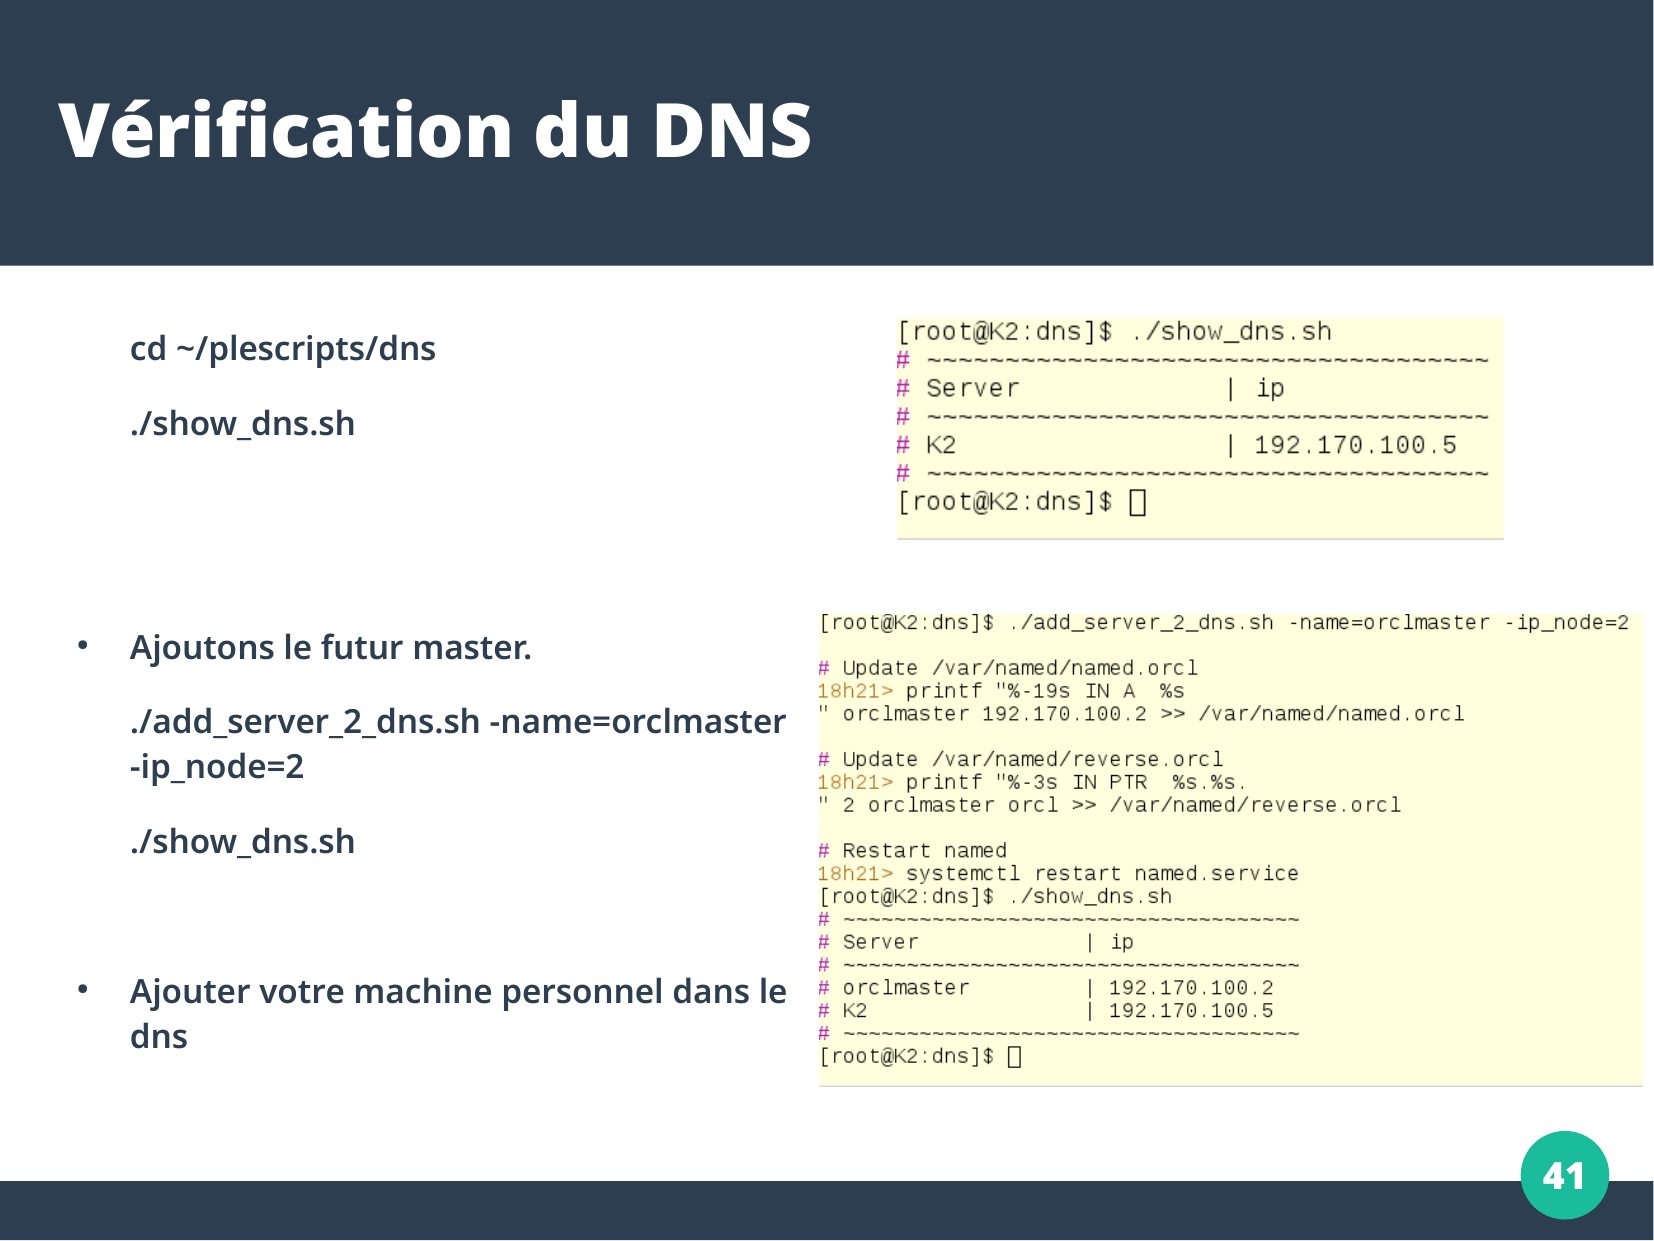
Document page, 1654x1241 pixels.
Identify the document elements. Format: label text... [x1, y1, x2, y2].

list cd ~/plescripts/dns ./show_dns.sh Ajoutons le futur master. ./add_server_2_dns.sh -name=orclmaster -ip_node=2 ./show_dns.sh Ajouter votre machine personnel dans le dns [59, 324, 804, 1099]
picture [819, 614, 1643, 1087]
title Vérification du DNS [59, 49, 1595, 207]
picture [897, 318, 1504, 540]
